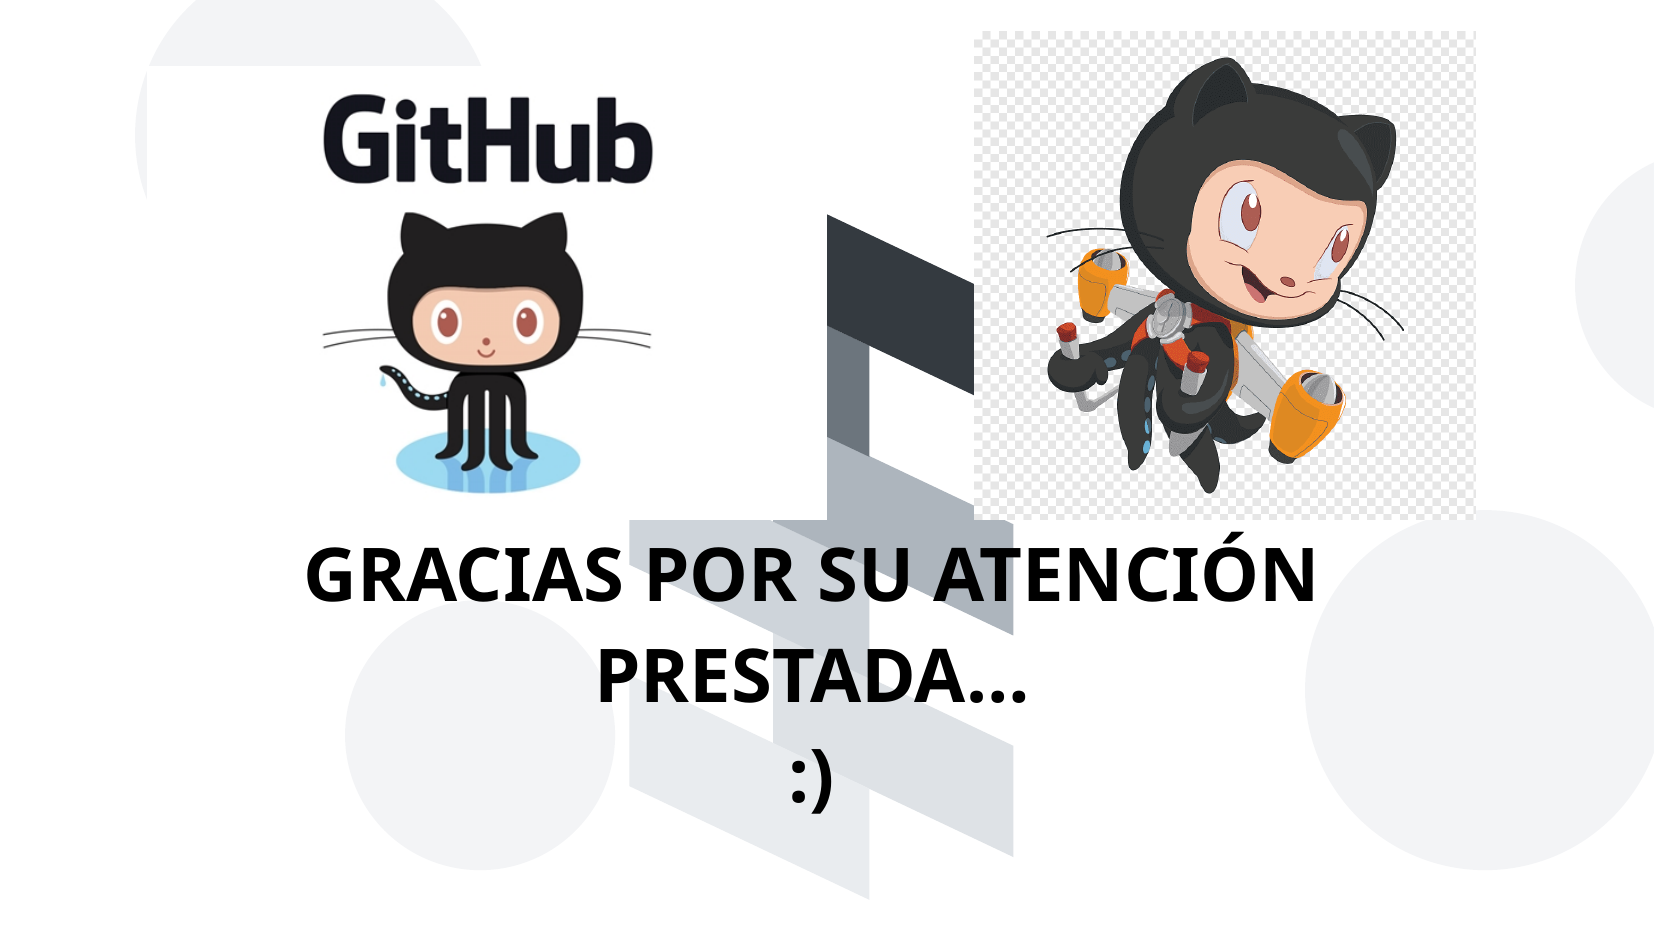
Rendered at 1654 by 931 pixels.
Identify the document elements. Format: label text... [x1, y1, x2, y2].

picture [974, 31, 1476, 520]
title GRACIAS POR SU ATENCIÓN PRESTADA… :) [118, 519, 1506, 827]
picture [147, 66, 827, 520]
